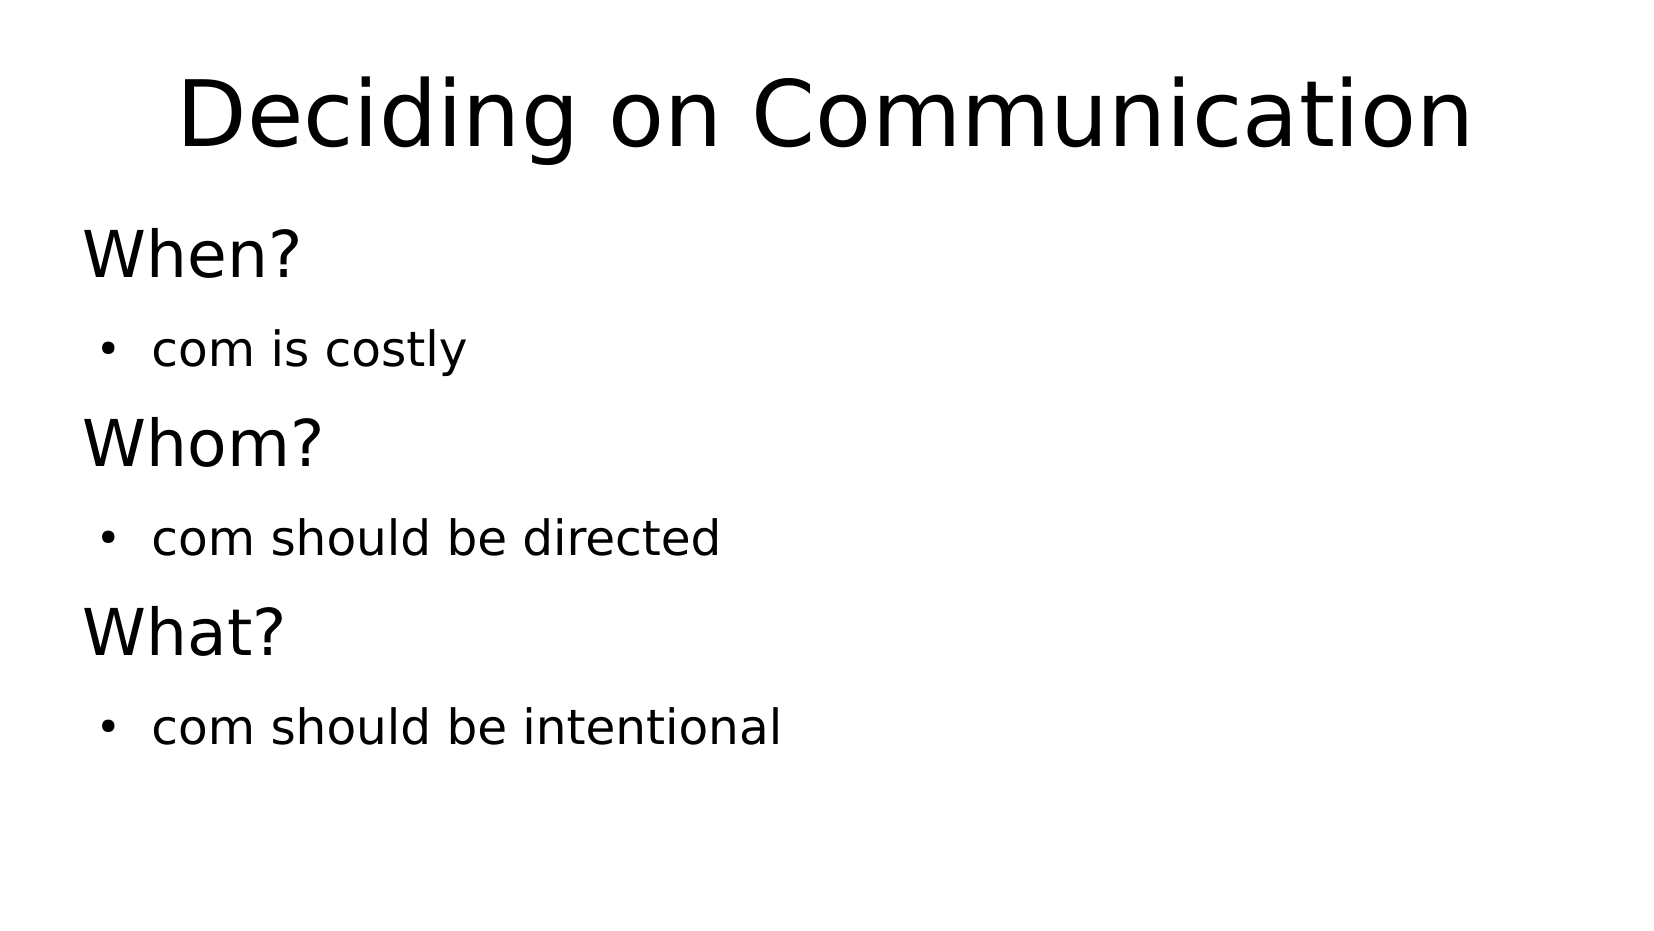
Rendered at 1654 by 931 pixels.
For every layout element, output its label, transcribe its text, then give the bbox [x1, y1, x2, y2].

list When? com is costly Whom? com should be directed What? com should be intentional [82, 217, 1571, 758]
title Deciding on Communication [82, 37, 1571, 193]
